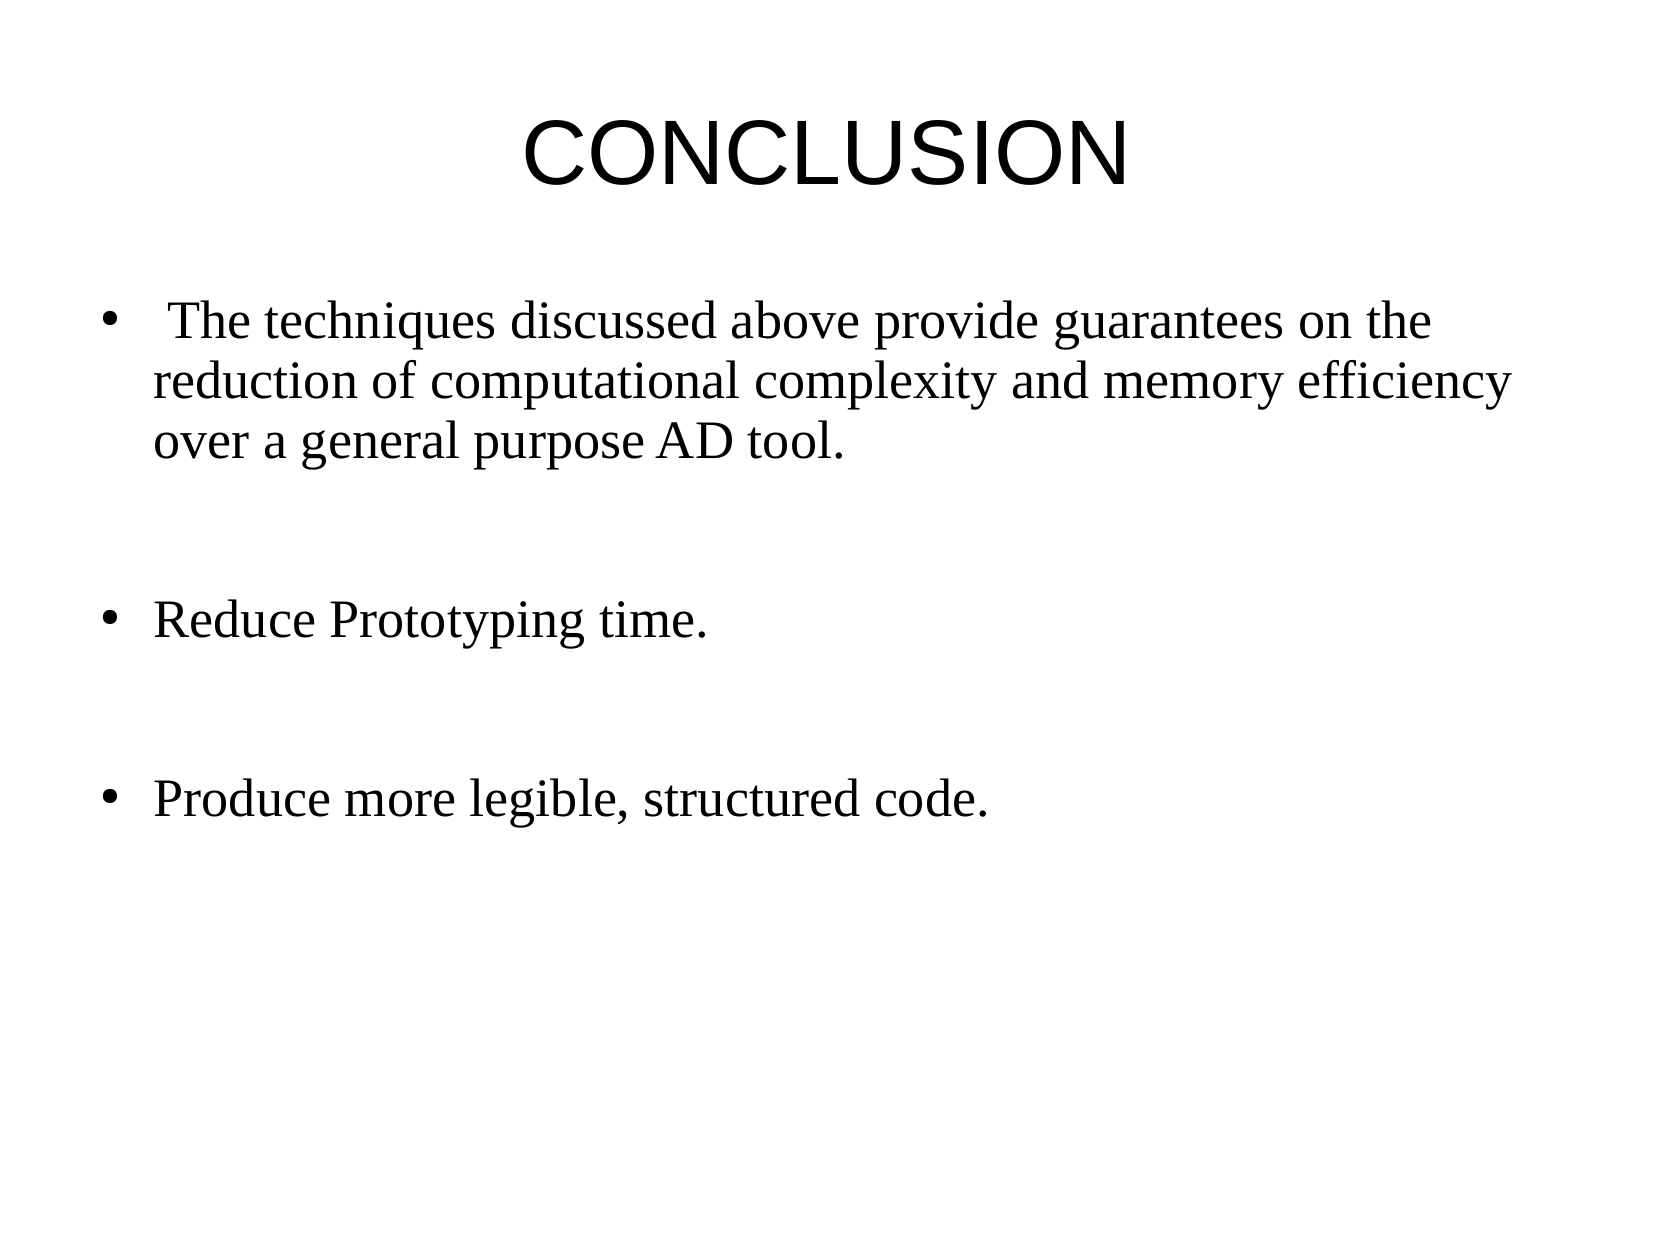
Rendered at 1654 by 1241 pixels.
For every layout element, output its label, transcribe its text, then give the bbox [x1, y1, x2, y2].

list The techniques discussed above provide guarantees on the reduction of computational complexity and memory efficiency over a general purpose AD tool. Reduce Prototyping time. Produce more legible, structured code. [82, 290, 1571, 1010]
title CONCLUSION [82, 49, 1571, 257]
